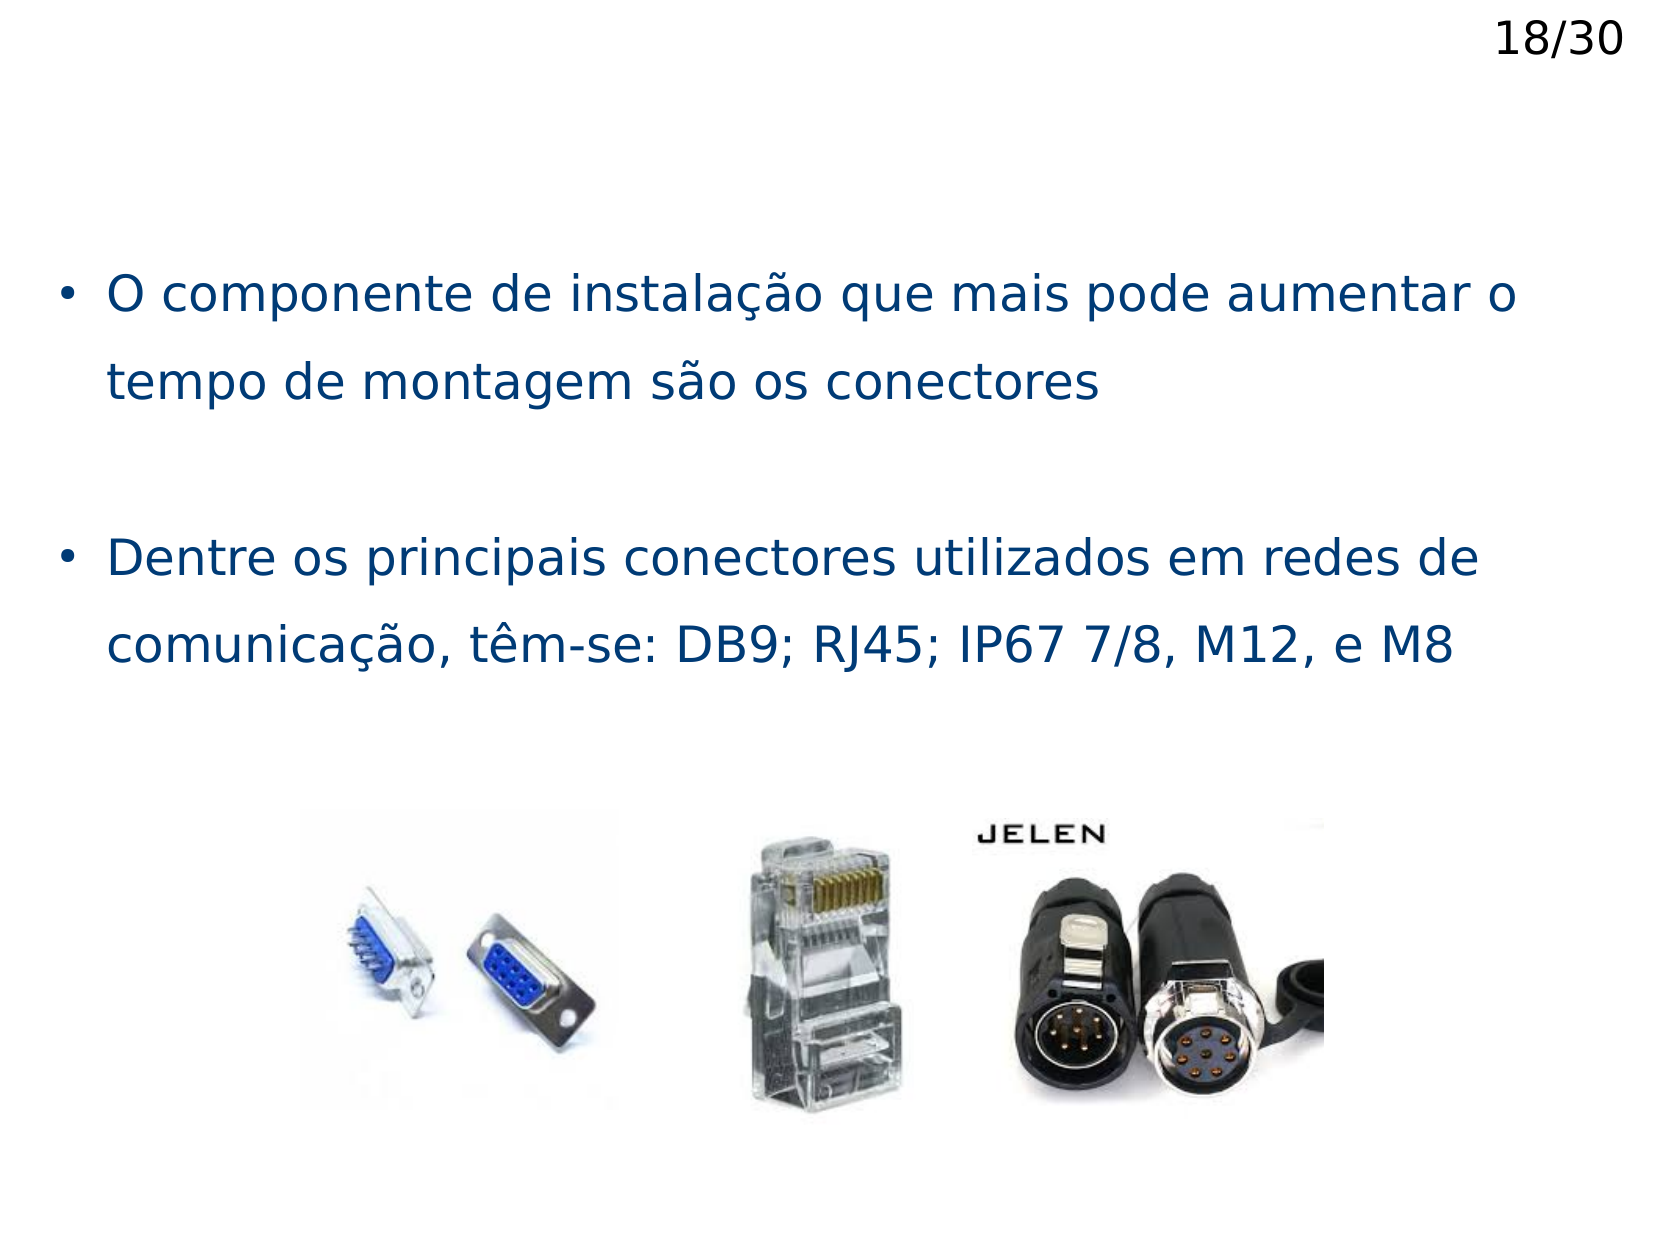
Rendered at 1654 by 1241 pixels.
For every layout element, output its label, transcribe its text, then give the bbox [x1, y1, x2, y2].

list O componente de instalação que mais pode aumentar o tempo de montagem são os conectores Dentre os principais conectores utilizados em redes de comunicação, têm-se: DB9; RJ45; IP67 7/8, M12, e M8 [59, 236, 1625, 1211]
picture [300, 809, 619, 1110]
picture [663, 818, 1324, 1170]
